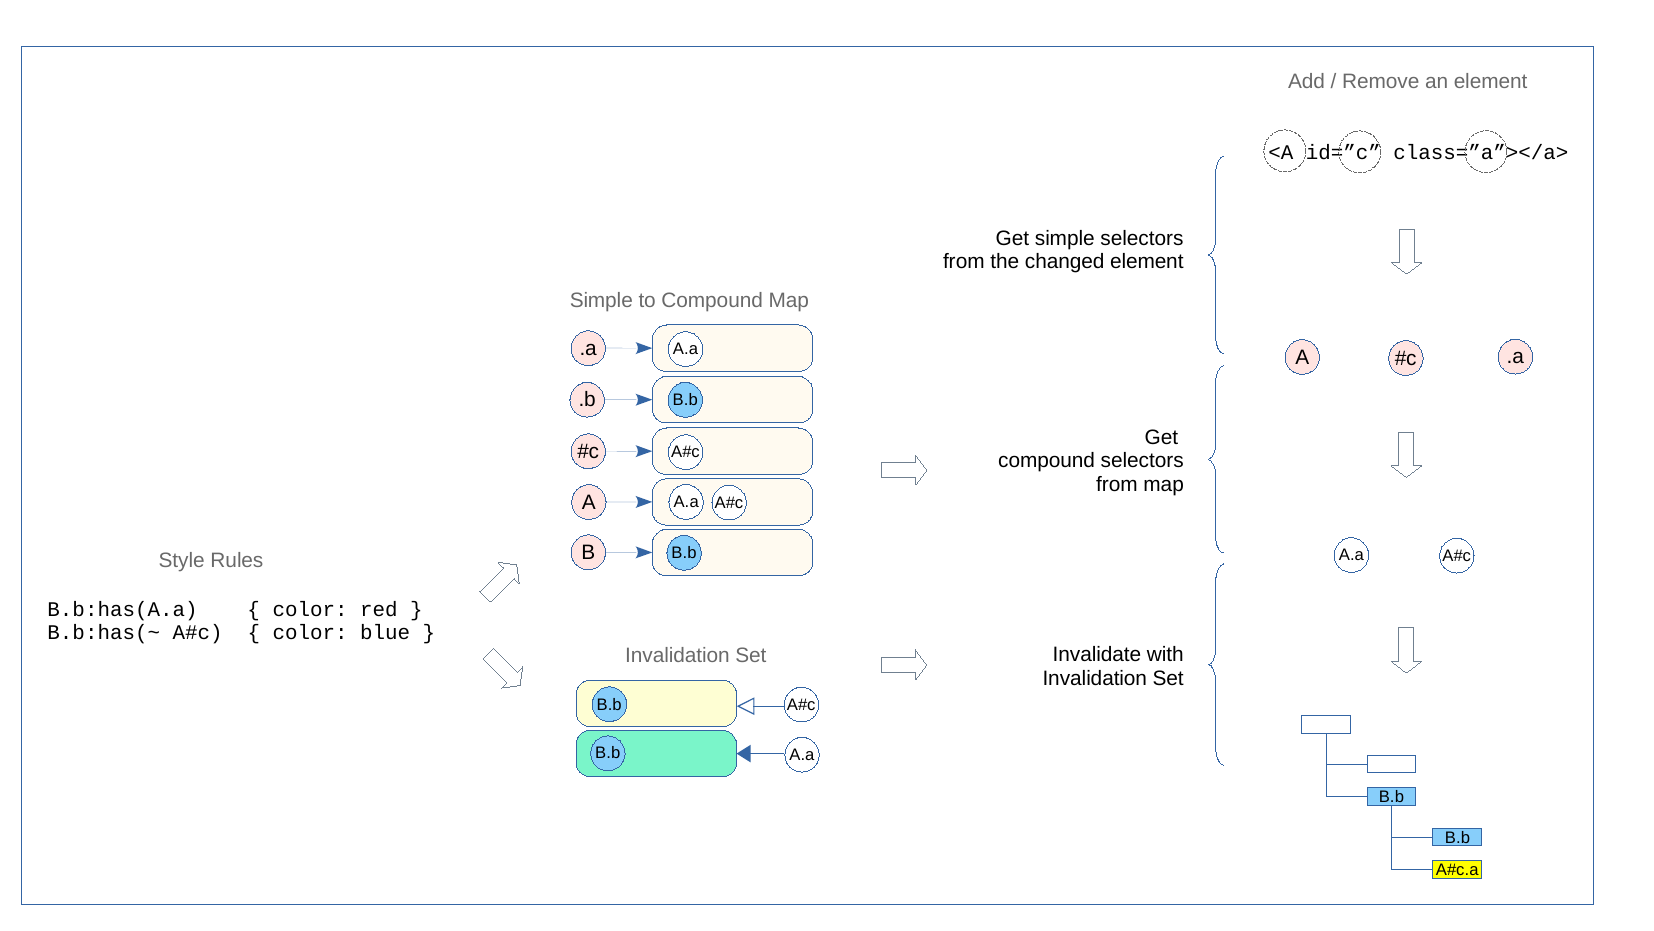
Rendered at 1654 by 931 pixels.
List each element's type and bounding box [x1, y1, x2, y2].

text_box [21, 46, 1594, 905]
